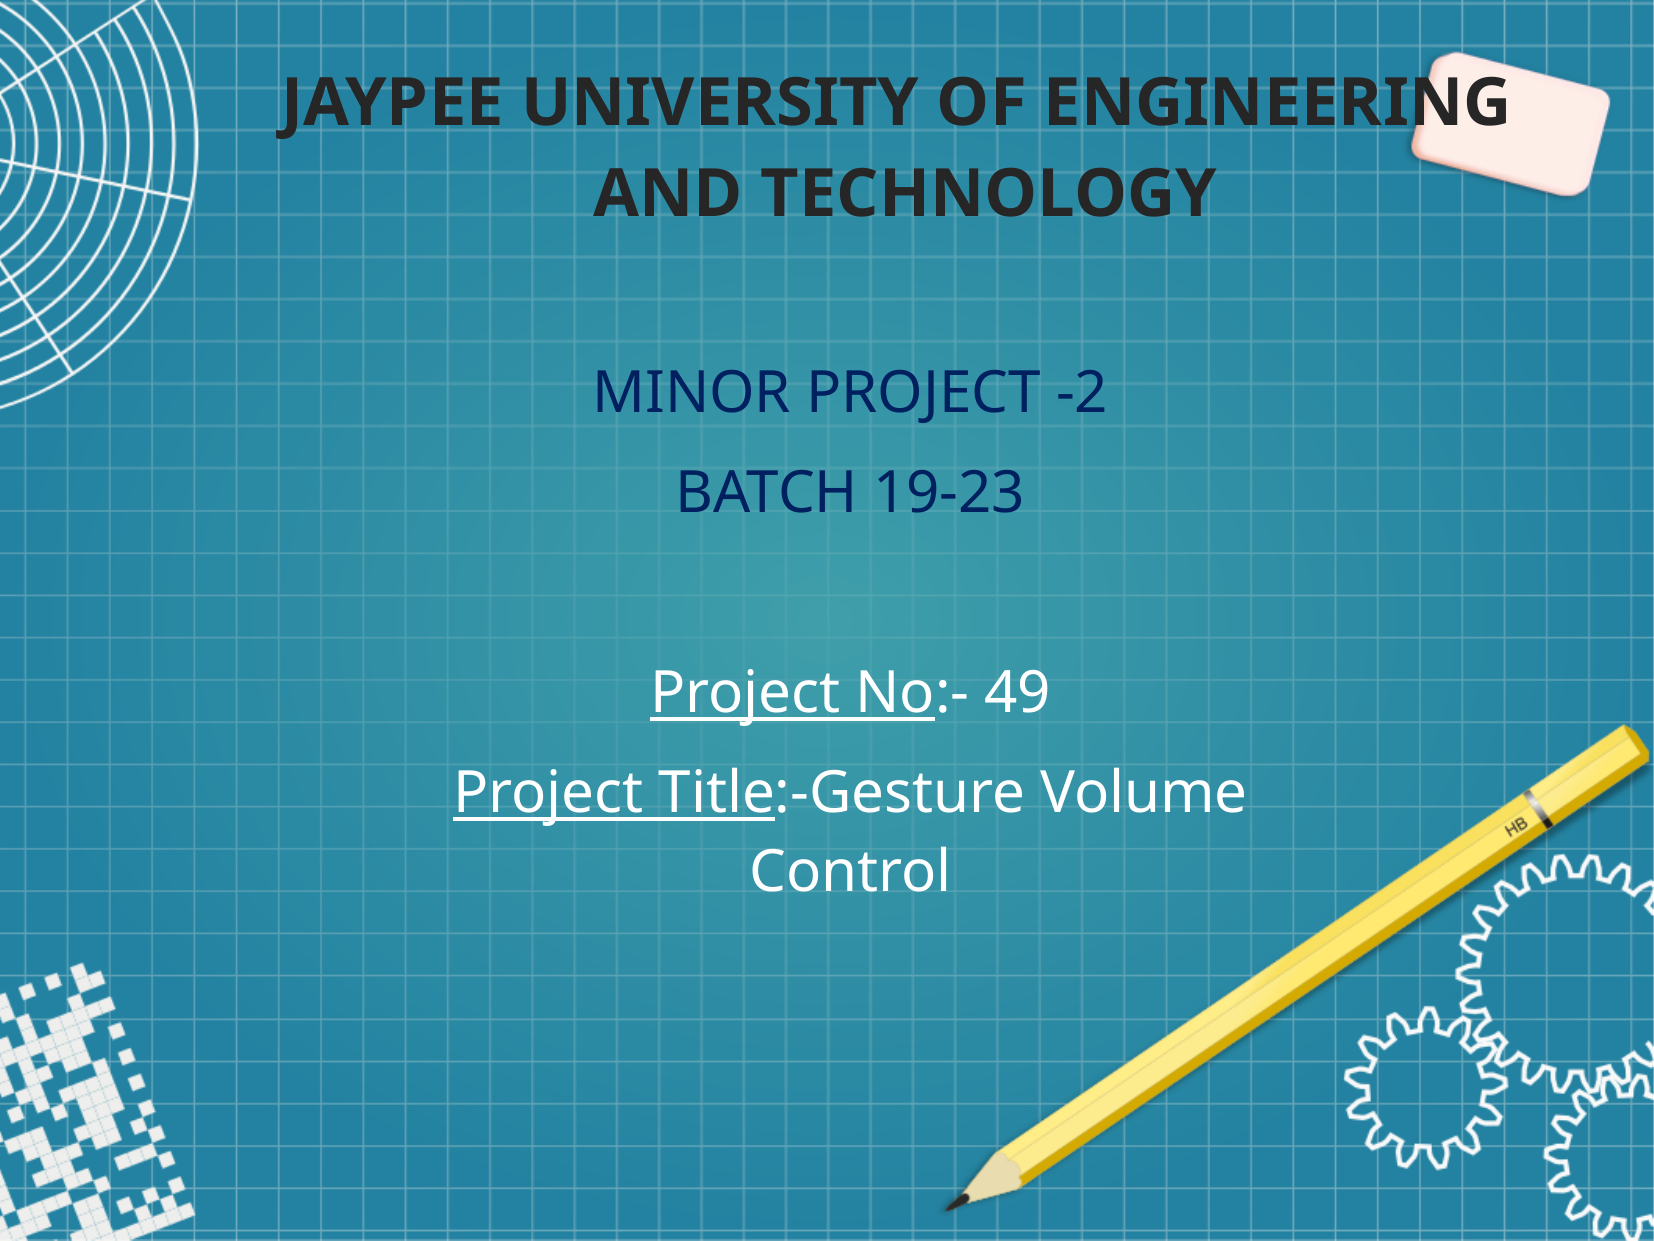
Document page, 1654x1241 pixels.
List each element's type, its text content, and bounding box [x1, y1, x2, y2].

text_box JAYPEE UNIVERSITY OF ENGINEERING AND TECHNOLOGY [252, 47, 1560, 296]
picture [0, 0, 1654, 1241]
text_box MINOR PROJECT -2 BATCH 19-23 Project No:- 49 Project Title:-Gesture Volume Control [354, 342, 1347, 848]
